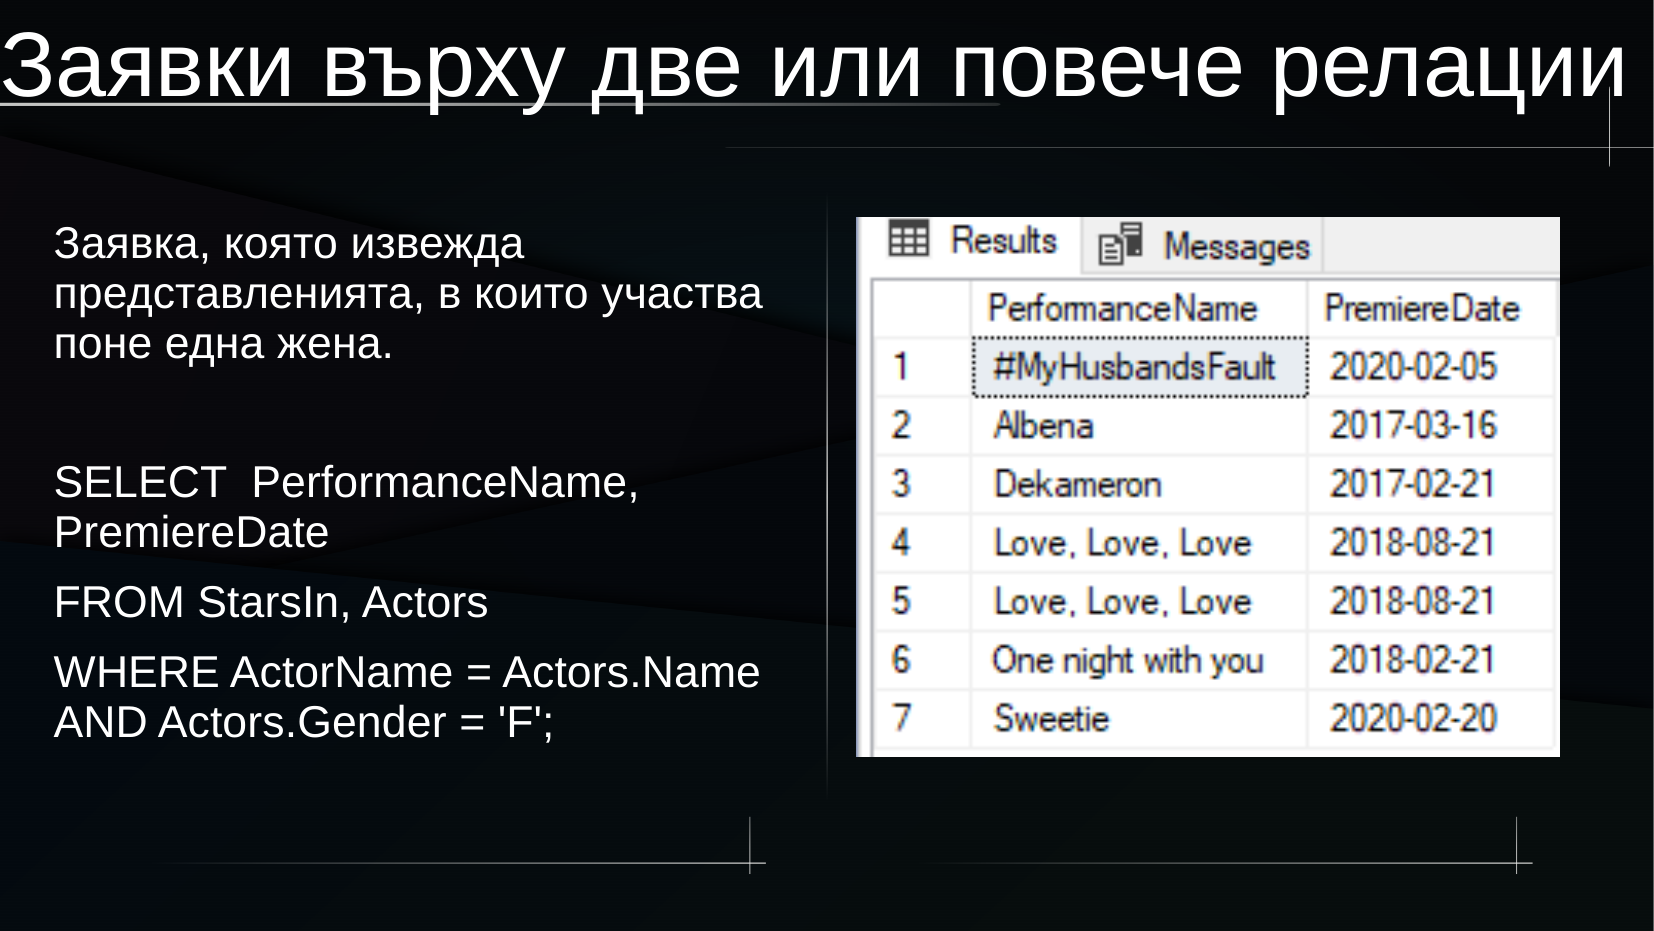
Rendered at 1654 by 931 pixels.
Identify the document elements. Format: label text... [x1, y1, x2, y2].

title Заявки върху две или повече релации [0, 0, 1636, 168]
list Заявка, която извежда представленията, в които участва поне една жена. SELECT PerformanceName, PremiereDate FROM StarsIn, Actors WHERE ActorName = Actors.Name AND Actors.Gender = 'F'; [53, 217, 781, 758]
picture [0, 0, 1654, 931]
